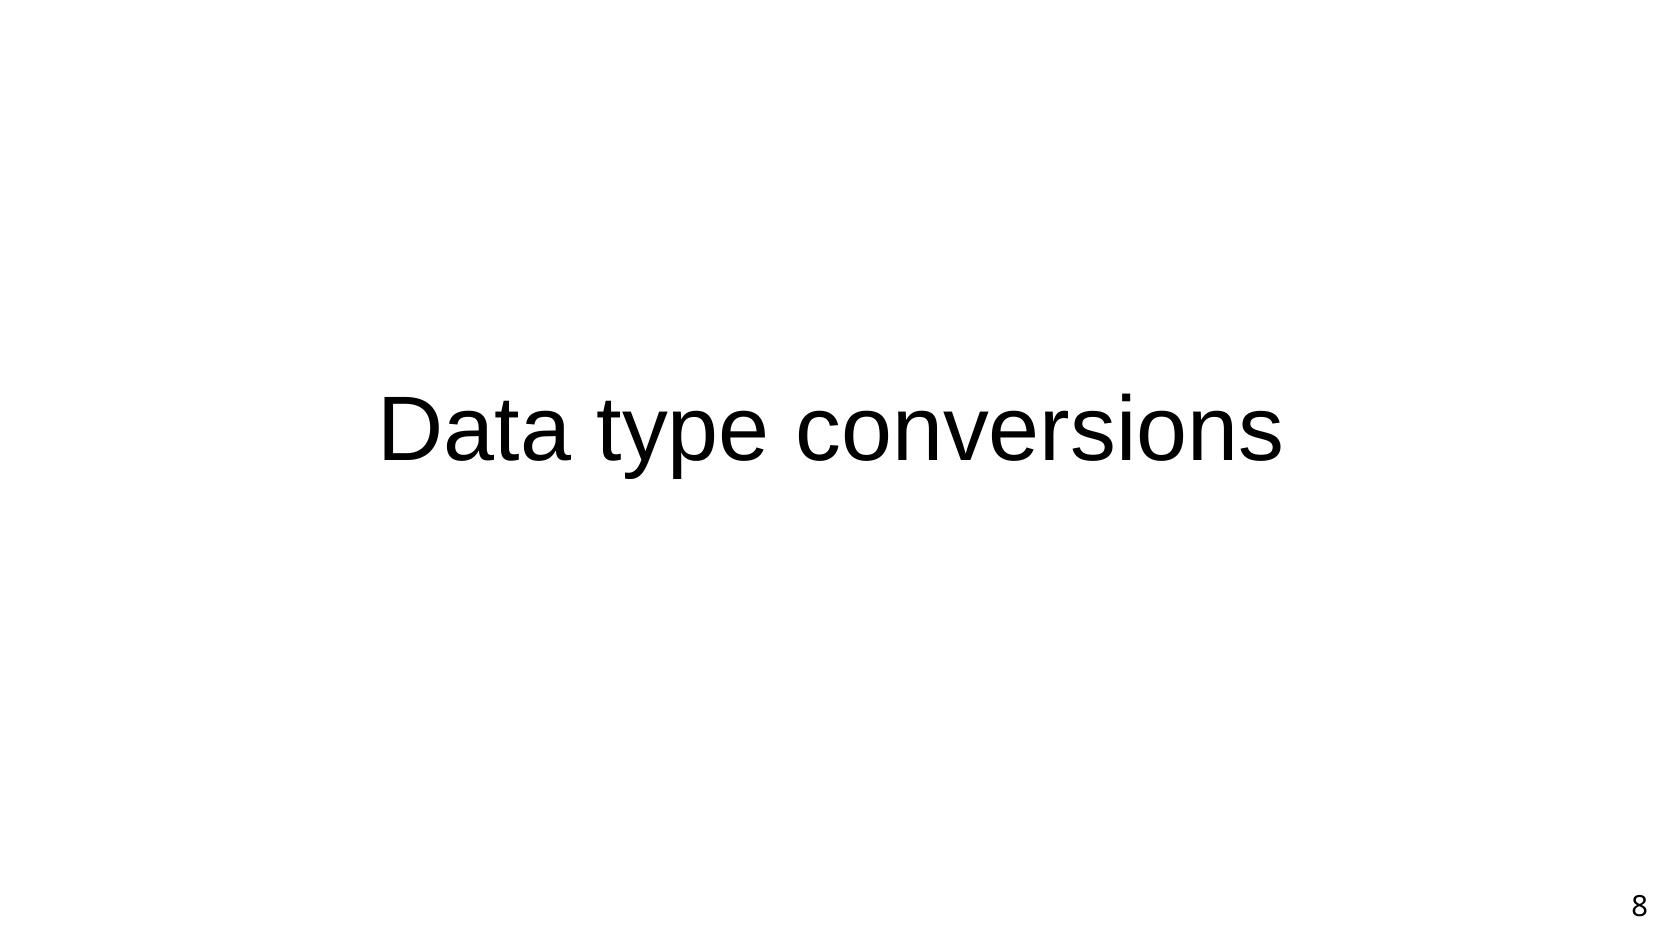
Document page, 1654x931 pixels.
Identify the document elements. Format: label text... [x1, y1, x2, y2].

title Data type conversions [87, 350, 1576, 507]
